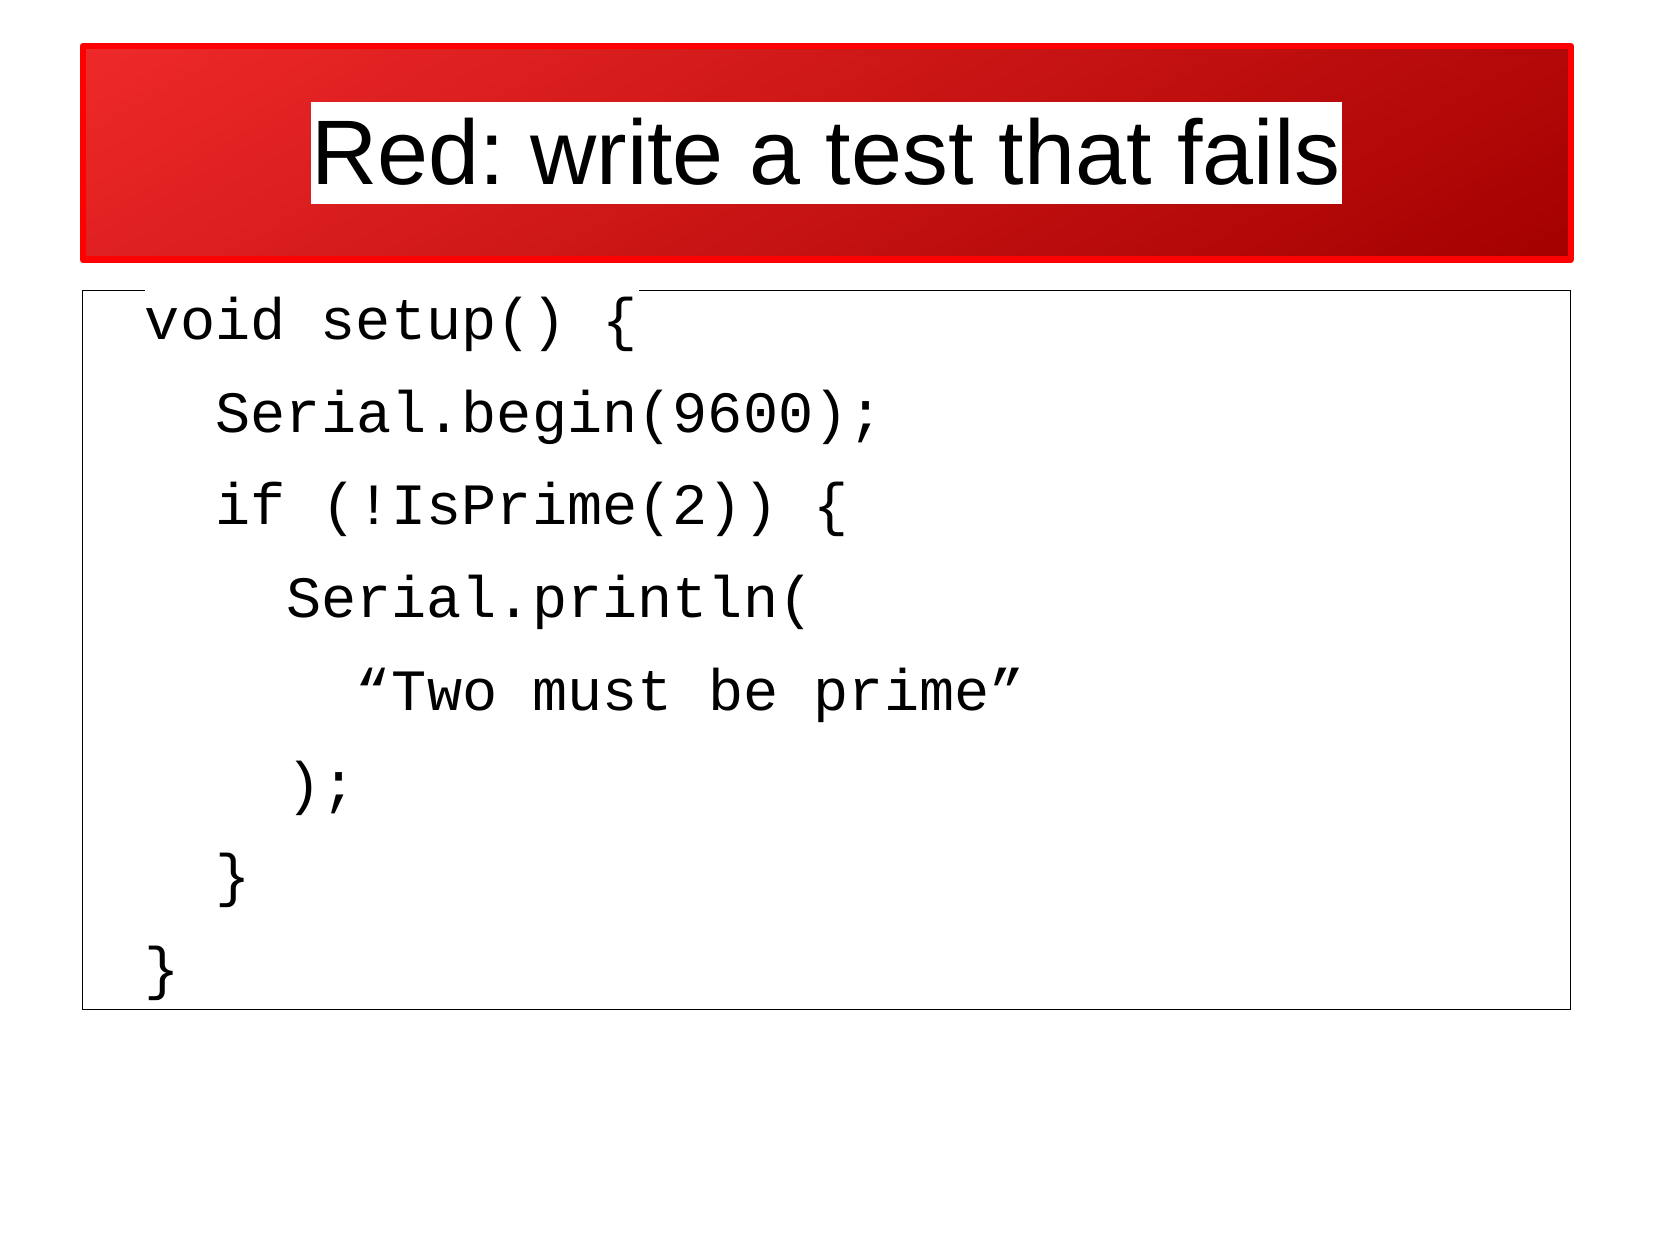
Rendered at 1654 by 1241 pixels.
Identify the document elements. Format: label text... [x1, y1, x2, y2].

title Red: write a test that fails [82, 46, 1571, 260]
list void setup() { Serial.begin(9600); if (!IsPrime(2)) { Serial.println( “Two must be prime” ); } } [82, 290, 1571, 1010]
